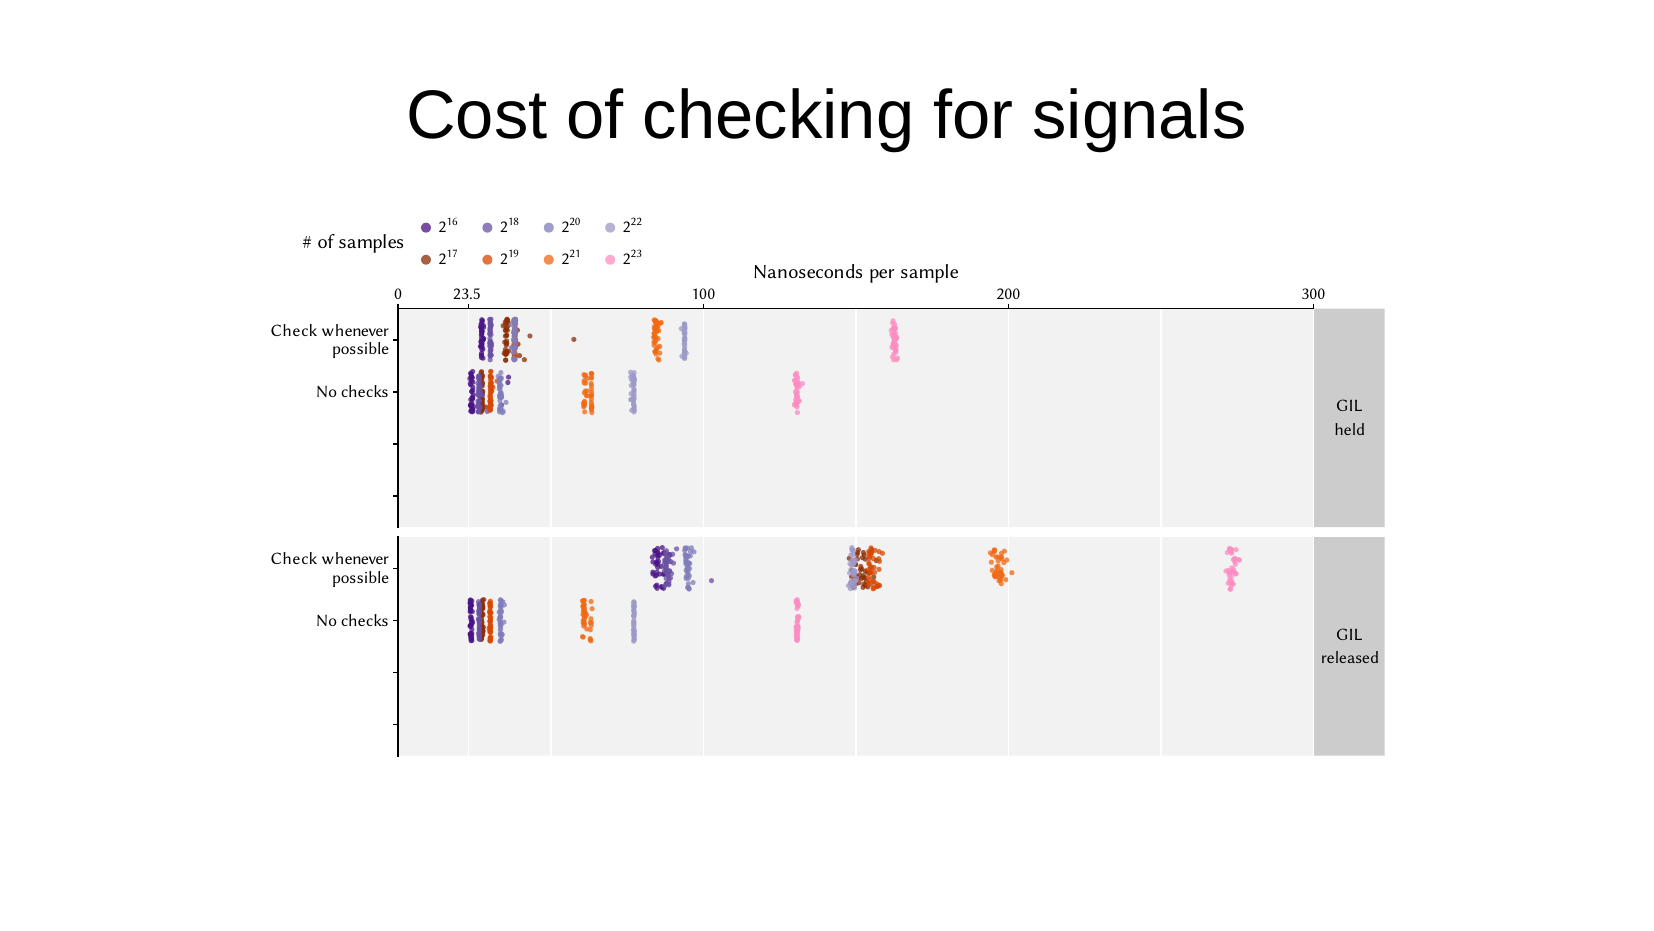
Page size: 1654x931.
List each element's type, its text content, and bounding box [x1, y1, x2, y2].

picture [268, 217, 1386, 758]
title Cost of checking for signals [82, 37, 1571, 193]
